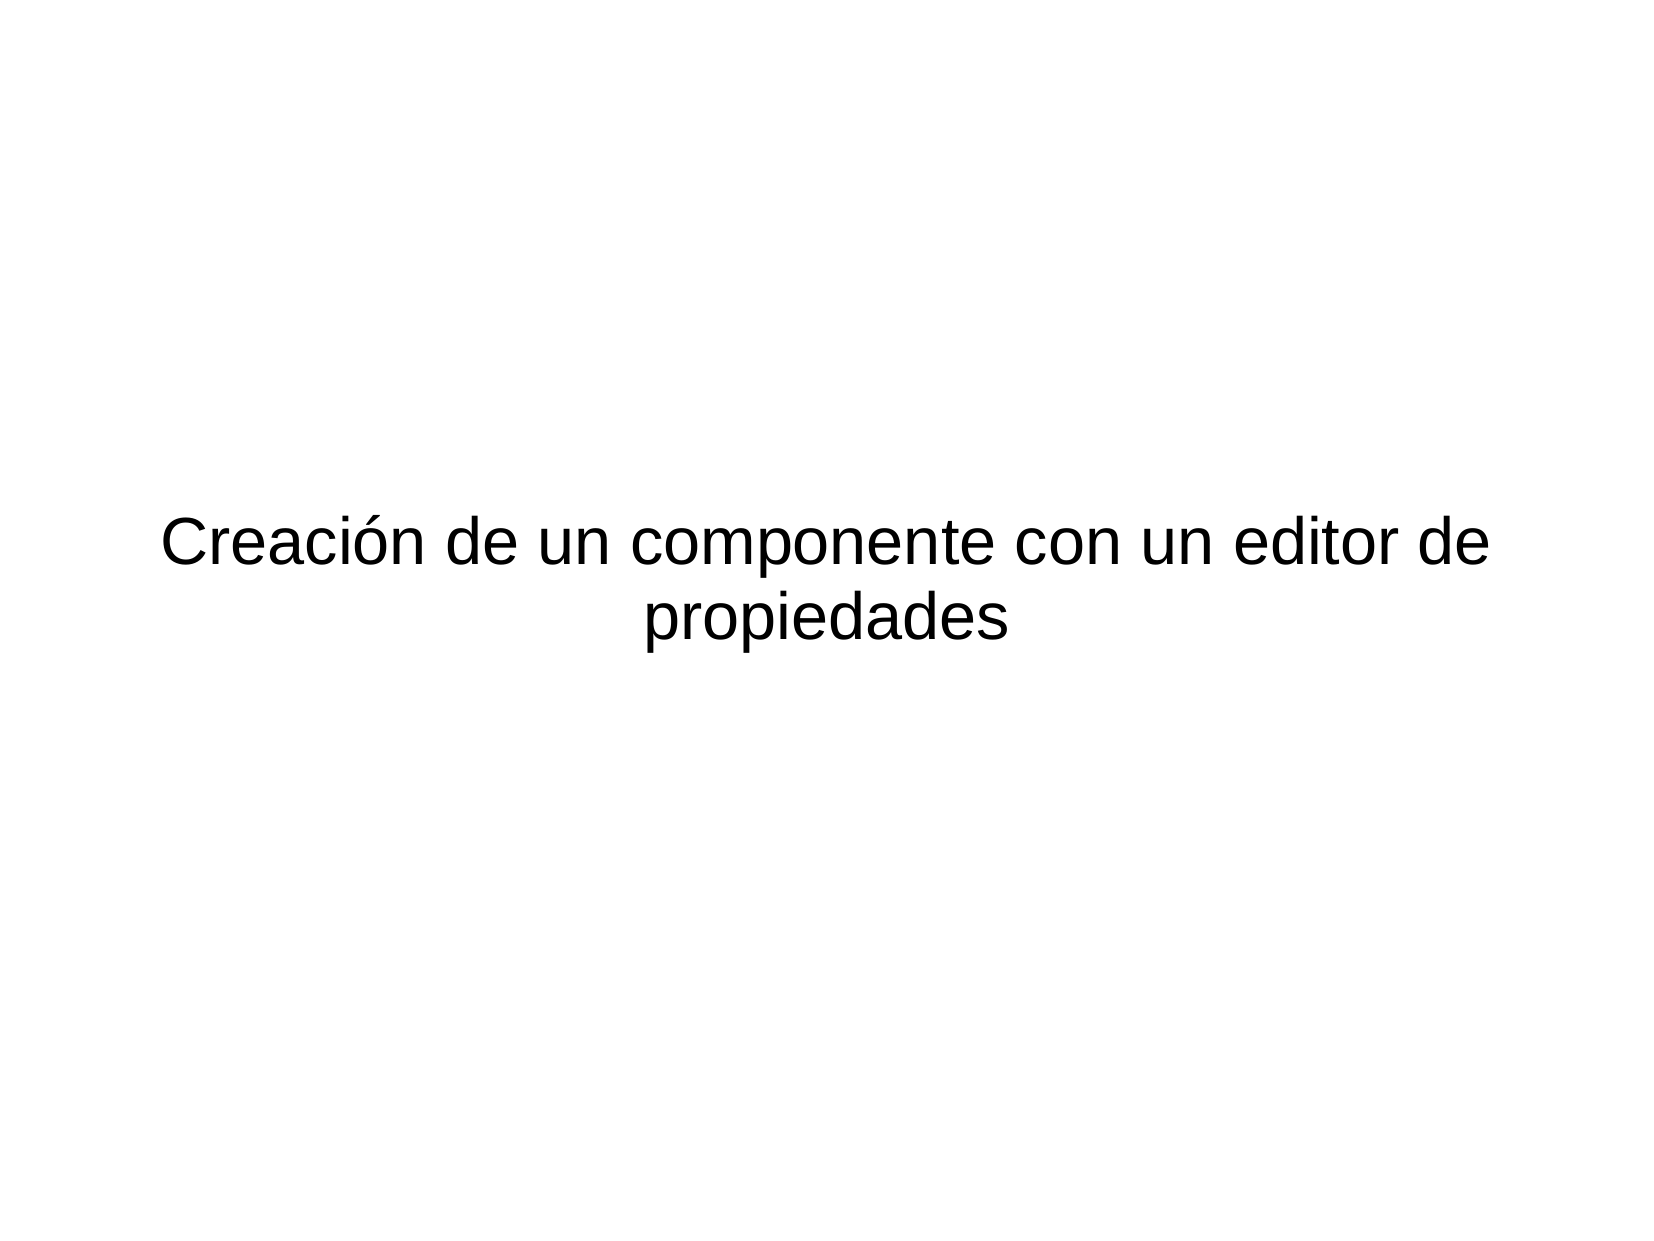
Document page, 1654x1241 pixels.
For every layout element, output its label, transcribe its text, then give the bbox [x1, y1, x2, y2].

subtitle Creación de un componente con un editor de propiedades [82, 49, 1571, 1109]
